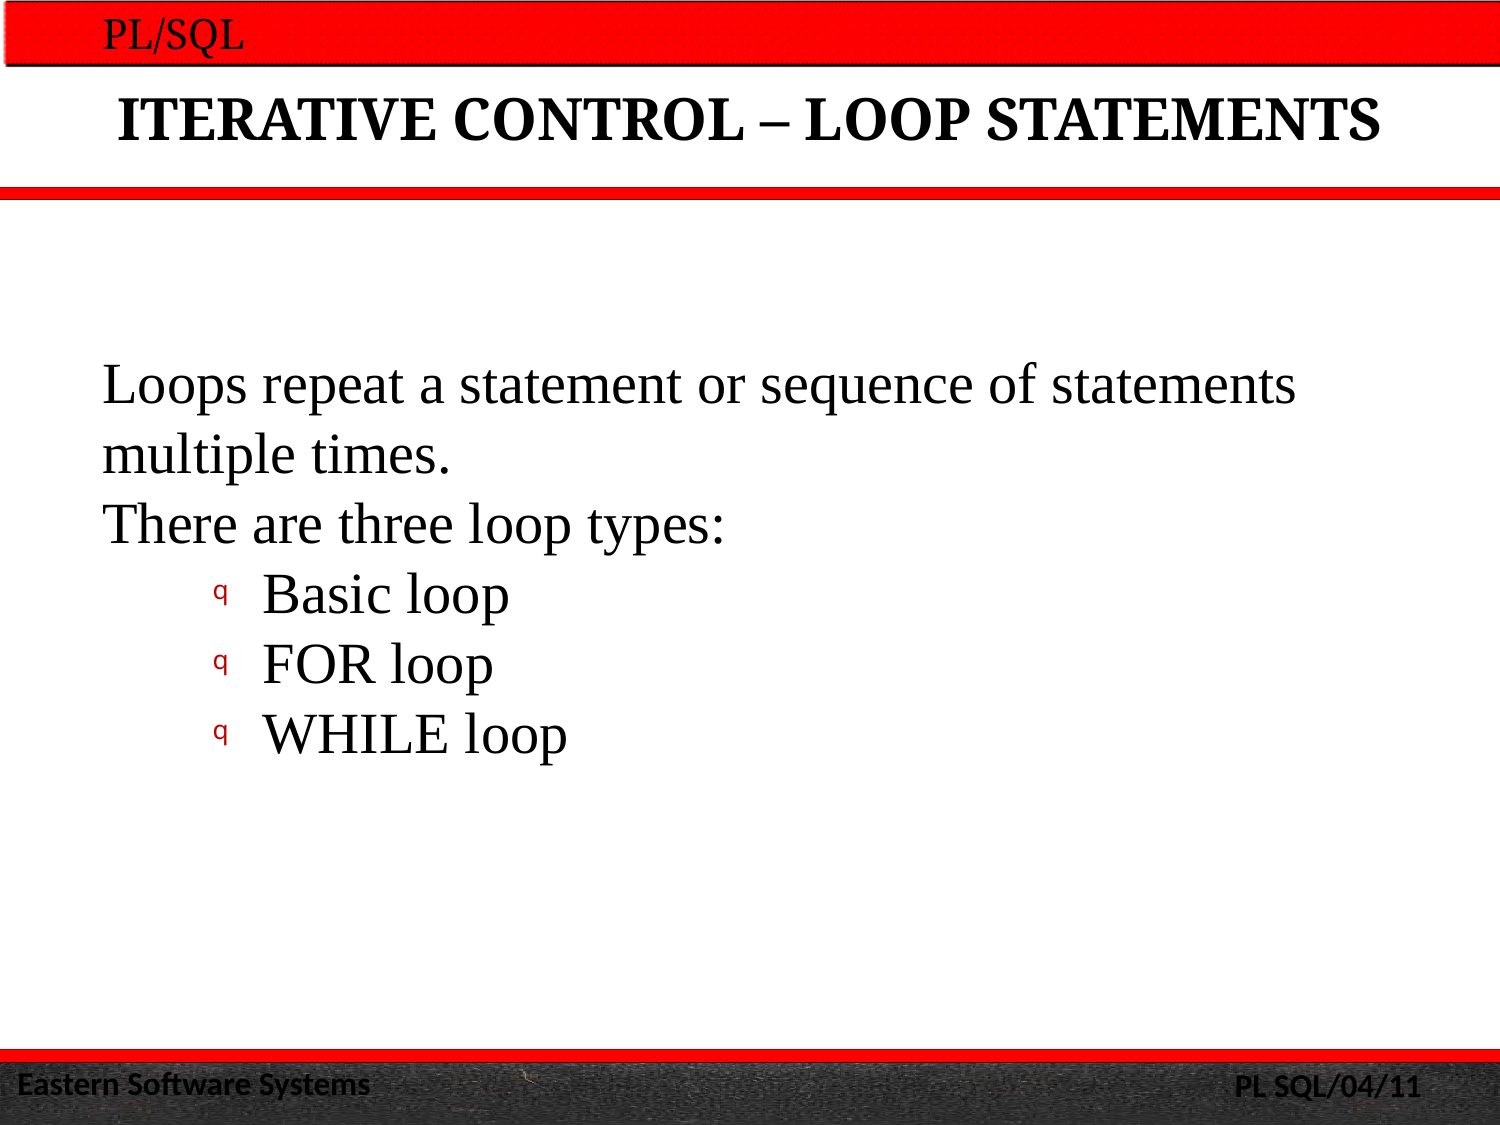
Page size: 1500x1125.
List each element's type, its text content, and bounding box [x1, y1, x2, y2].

text_box Eastern Software Systems [2, 1054, 394, 1110]
picture [0, 187, 1500, 200]
picture [0, 0, 1500, 69]
text_box PL SQL/04/11 [379, 1056, 1500, 1125]
text_box Loops repeat a statement or sequence of statements multiple times. There are three loop types: Basic loop FOR loop WHILE loop [87, 337, 1500, 773]
text_box PL/SQL [87, 0, 288, 65]
picture [0, 1049, 1500, 1125]
text_box ITERATIVE CONTROL – LOOP STATEMENTS [0, 75, 1500, 160]
